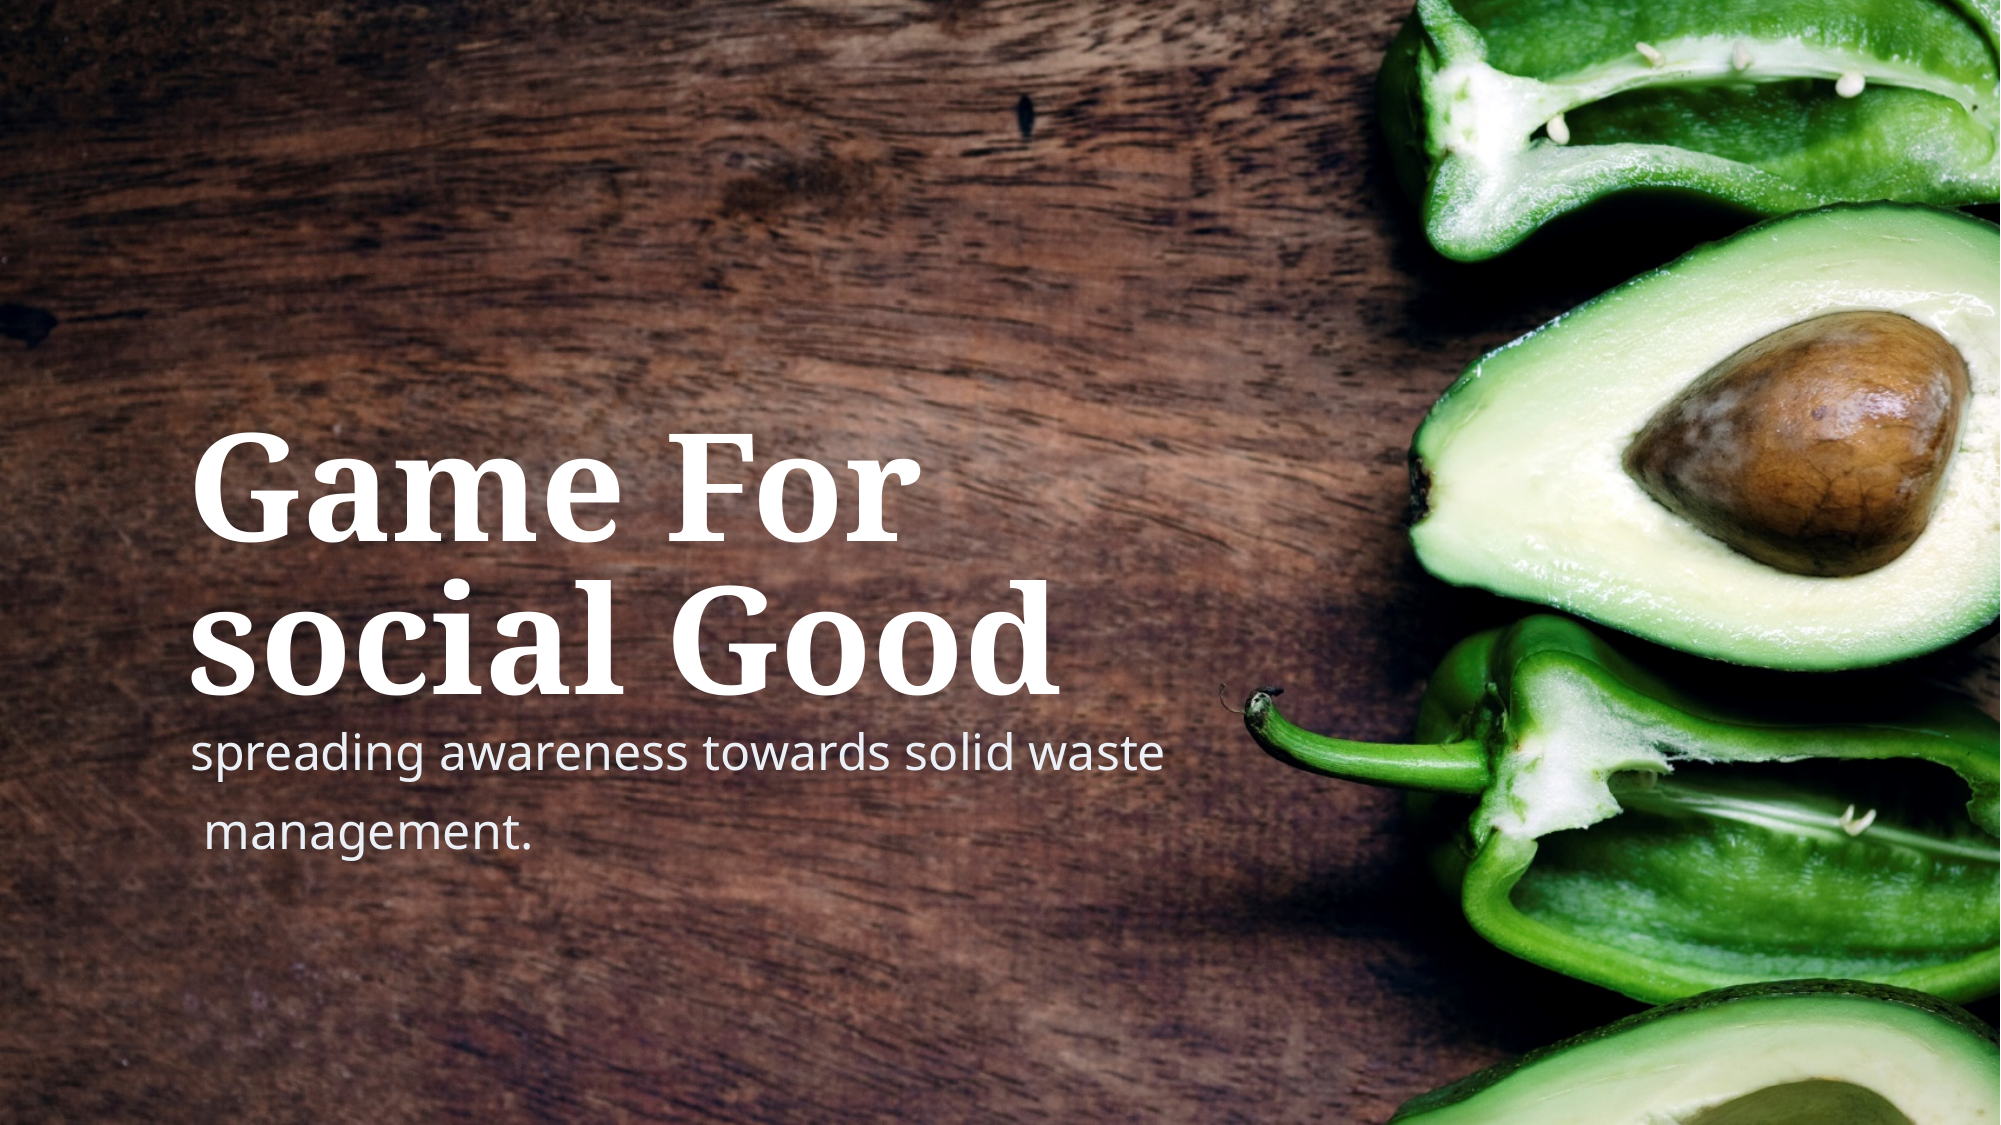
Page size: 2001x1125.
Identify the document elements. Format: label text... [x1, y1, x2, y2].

title Game For social Good [172, 234, 1808, 733]
subtitle spreading awareness towards solid waste management. [175, 720, 1470, 896]
picture [0, 0, 2000, 1125]
